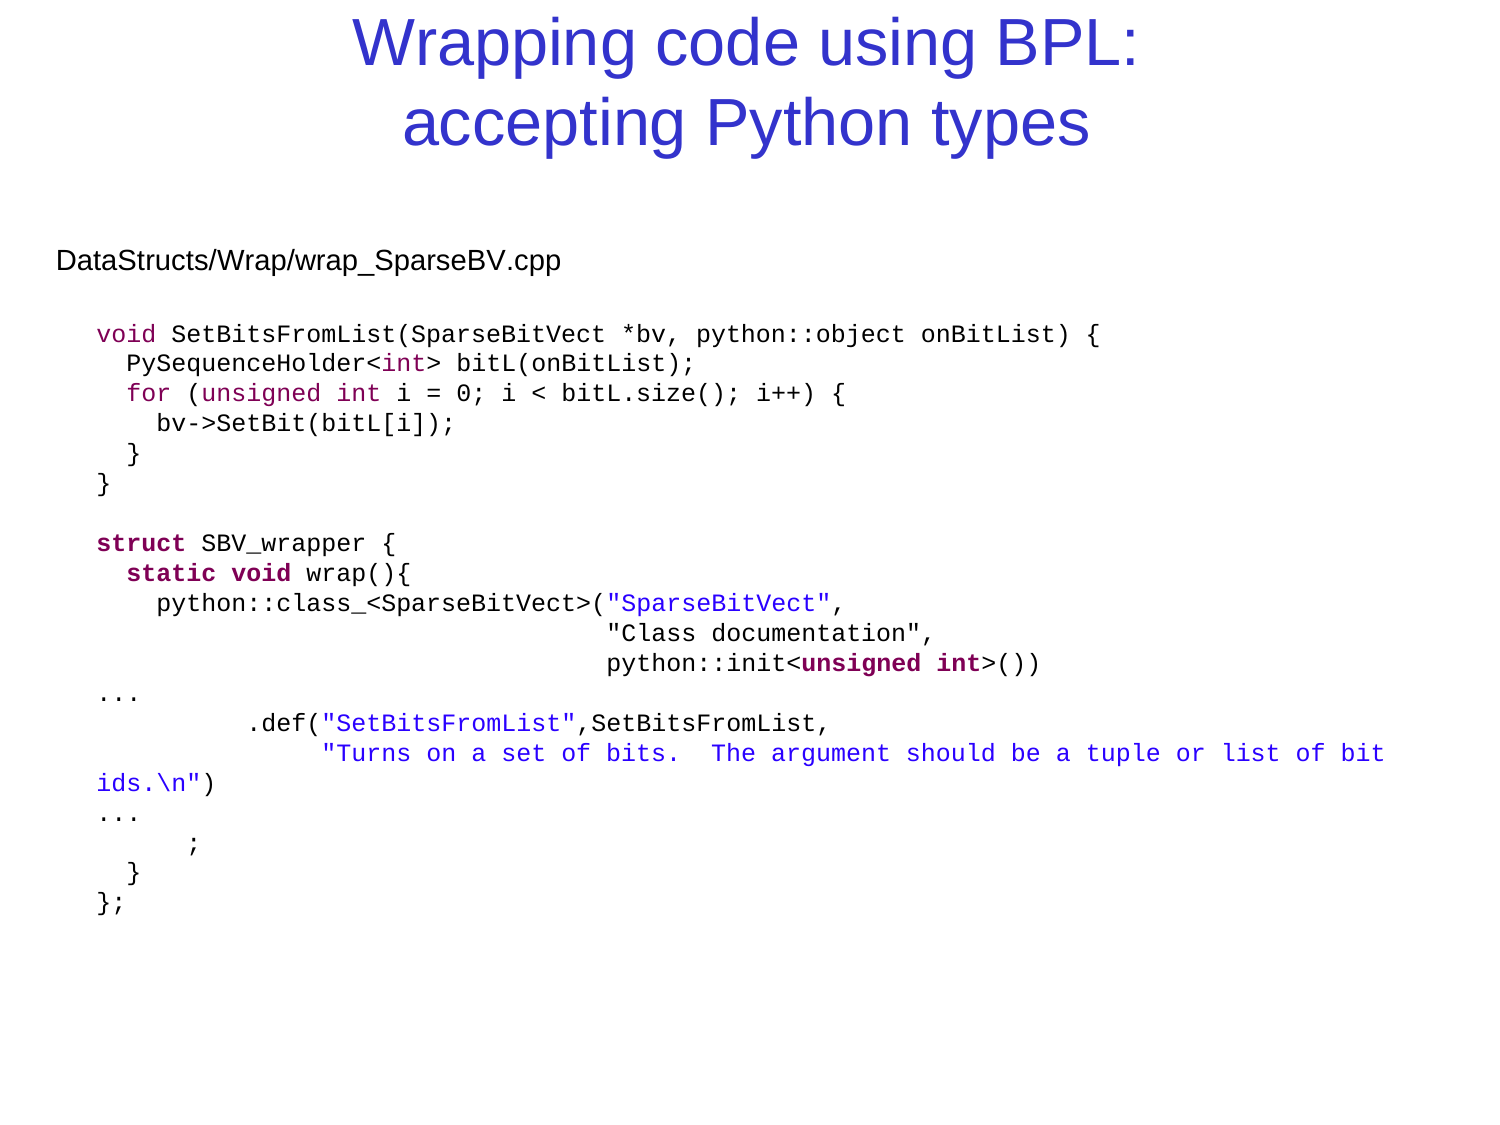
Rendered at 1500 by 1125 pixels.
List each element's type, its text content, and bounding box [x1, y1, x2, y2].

text_box DataStructs/Wrap/wrap_SparseBV.cpp [41, 233, 578, 284]
title Wrapping code using BPL: accepting Python types [77, 0, 1416, 167]
text_box void SetBitsFromList(SparseBitVect *bv, python::object onBitList) { PySequenceHolder<int> bitL(onBitList); for (unsigned int i = 0; i < bitL.size(); i++) { bv->SetBit(bitL[i]); } } struct SBV_wrapper { static void wrap(){ python::class_<SparseBitVect>("SparseBitVect", "Class documentation", python::init<unsigned int>()) ... .def("SetBitsFromList",SetBitsFromList, "Turns on a set of bits. The argument should be a tuple or list of bit ids.\n") ... ; } }; [81, 309, 1445, 924]
